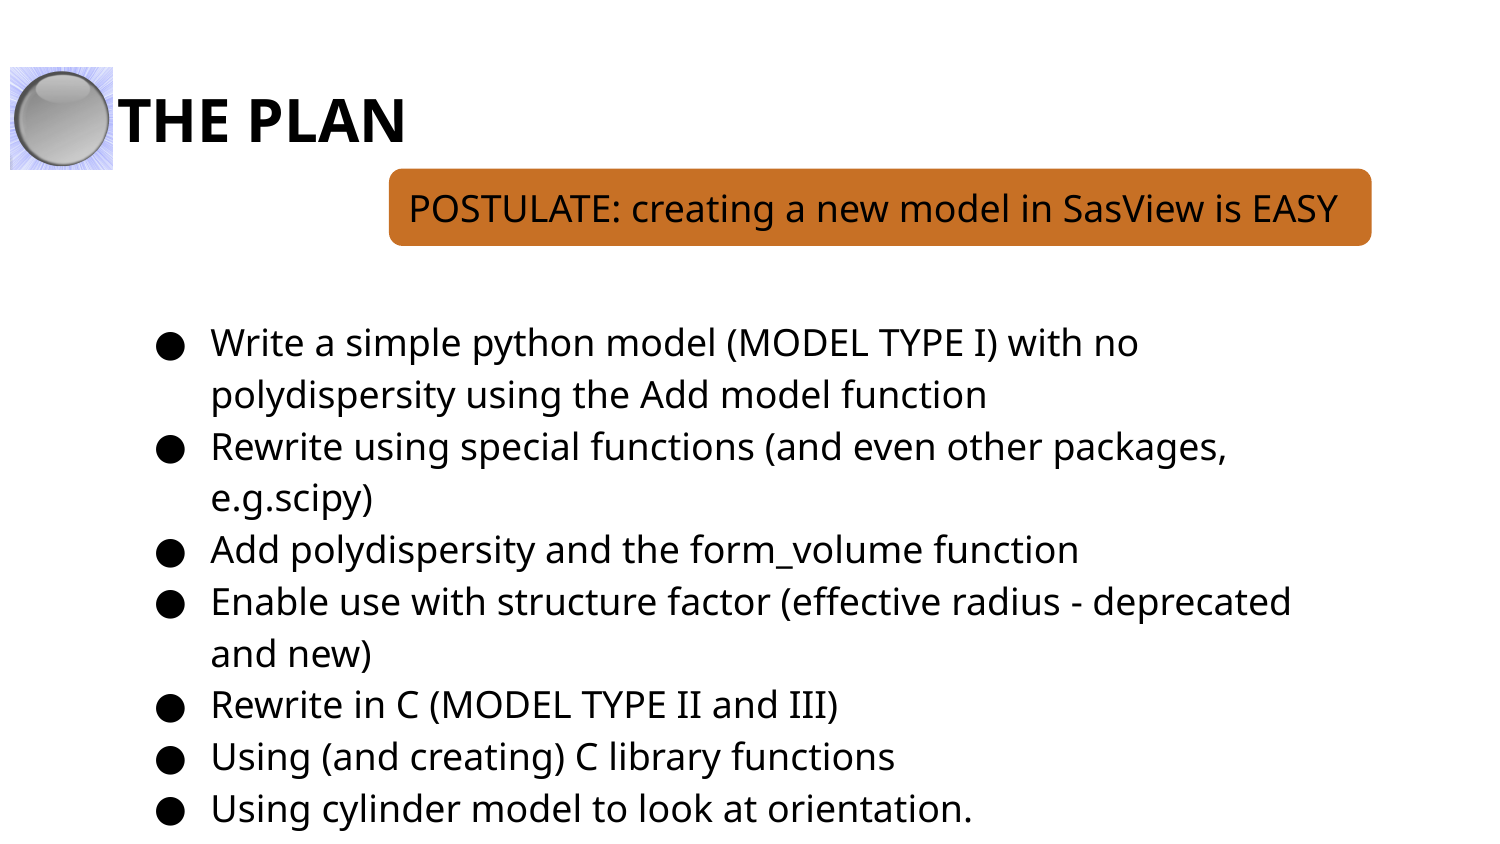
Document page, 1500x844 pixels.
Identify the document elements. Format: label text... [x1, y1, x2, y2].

text_box Write a simple python model (MODEL TYPE I) with no polydispersity using the Add model function Rewrite using special functions (and even other packages, e.g.scipy) Add polydispersity and the form_volume function Enable use with structure factor (effective radius - deprecated and new) Rewrite in C (MODEL TYPE II and III) Using (and creating) C library functions Using cylinder model to look at orientation. Use of various other flags MAYBE .. multiplicity and Reparameterization…. A powerful new tool [120, 297, 1371, 844]
picture [10, 67, 102, 170]
text_box POSTULATE: creating a new model in SasView is EASY [389, 169, 1371, 246]
title THE PLAN [102, 67, 1500, 170]
